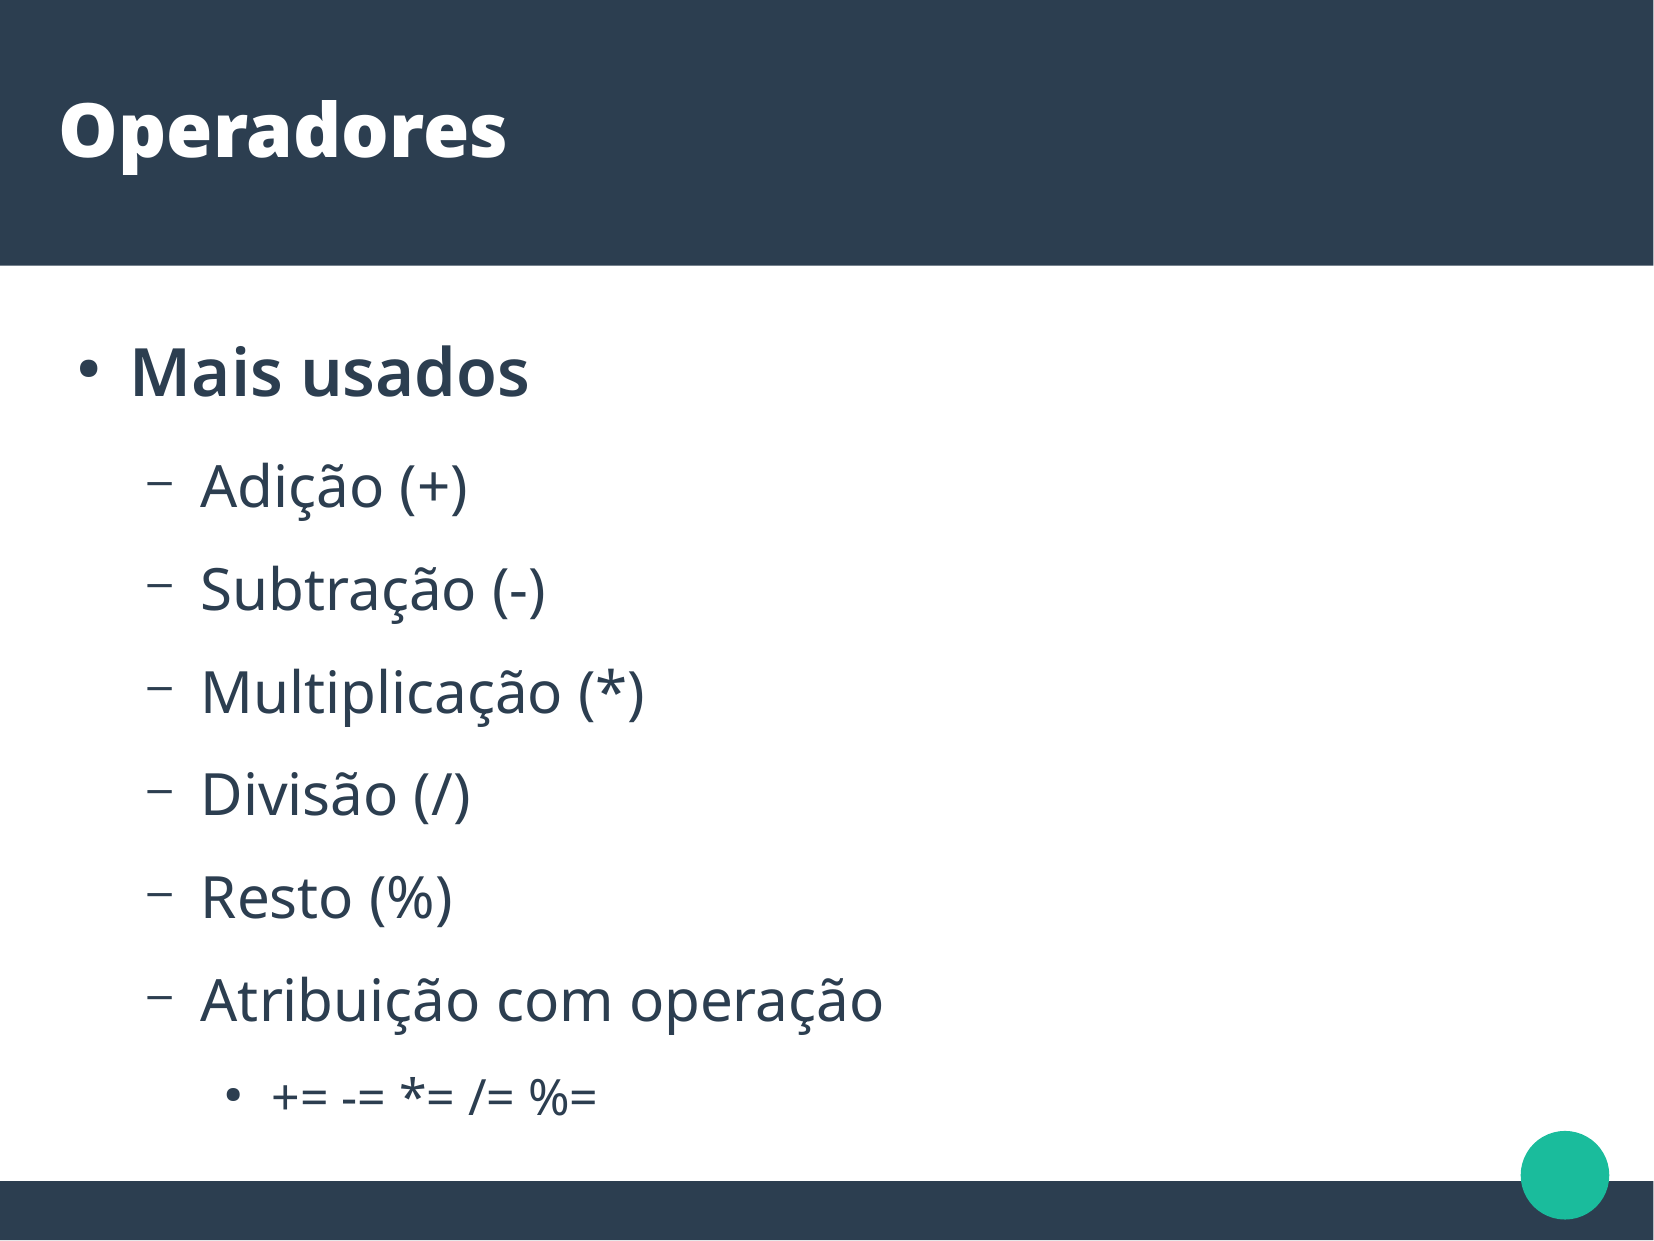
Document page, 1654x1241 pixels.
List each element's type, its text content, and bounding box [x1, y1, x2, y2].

title Operadores [59, 49, 1595, 207]
list Mais usados Adição (+) Subtração (-) Multiplicação (*) Divisão (/) Resto (%) Atribuição com operação += -= *= /= %= [59, 324, 1595, 1152]
